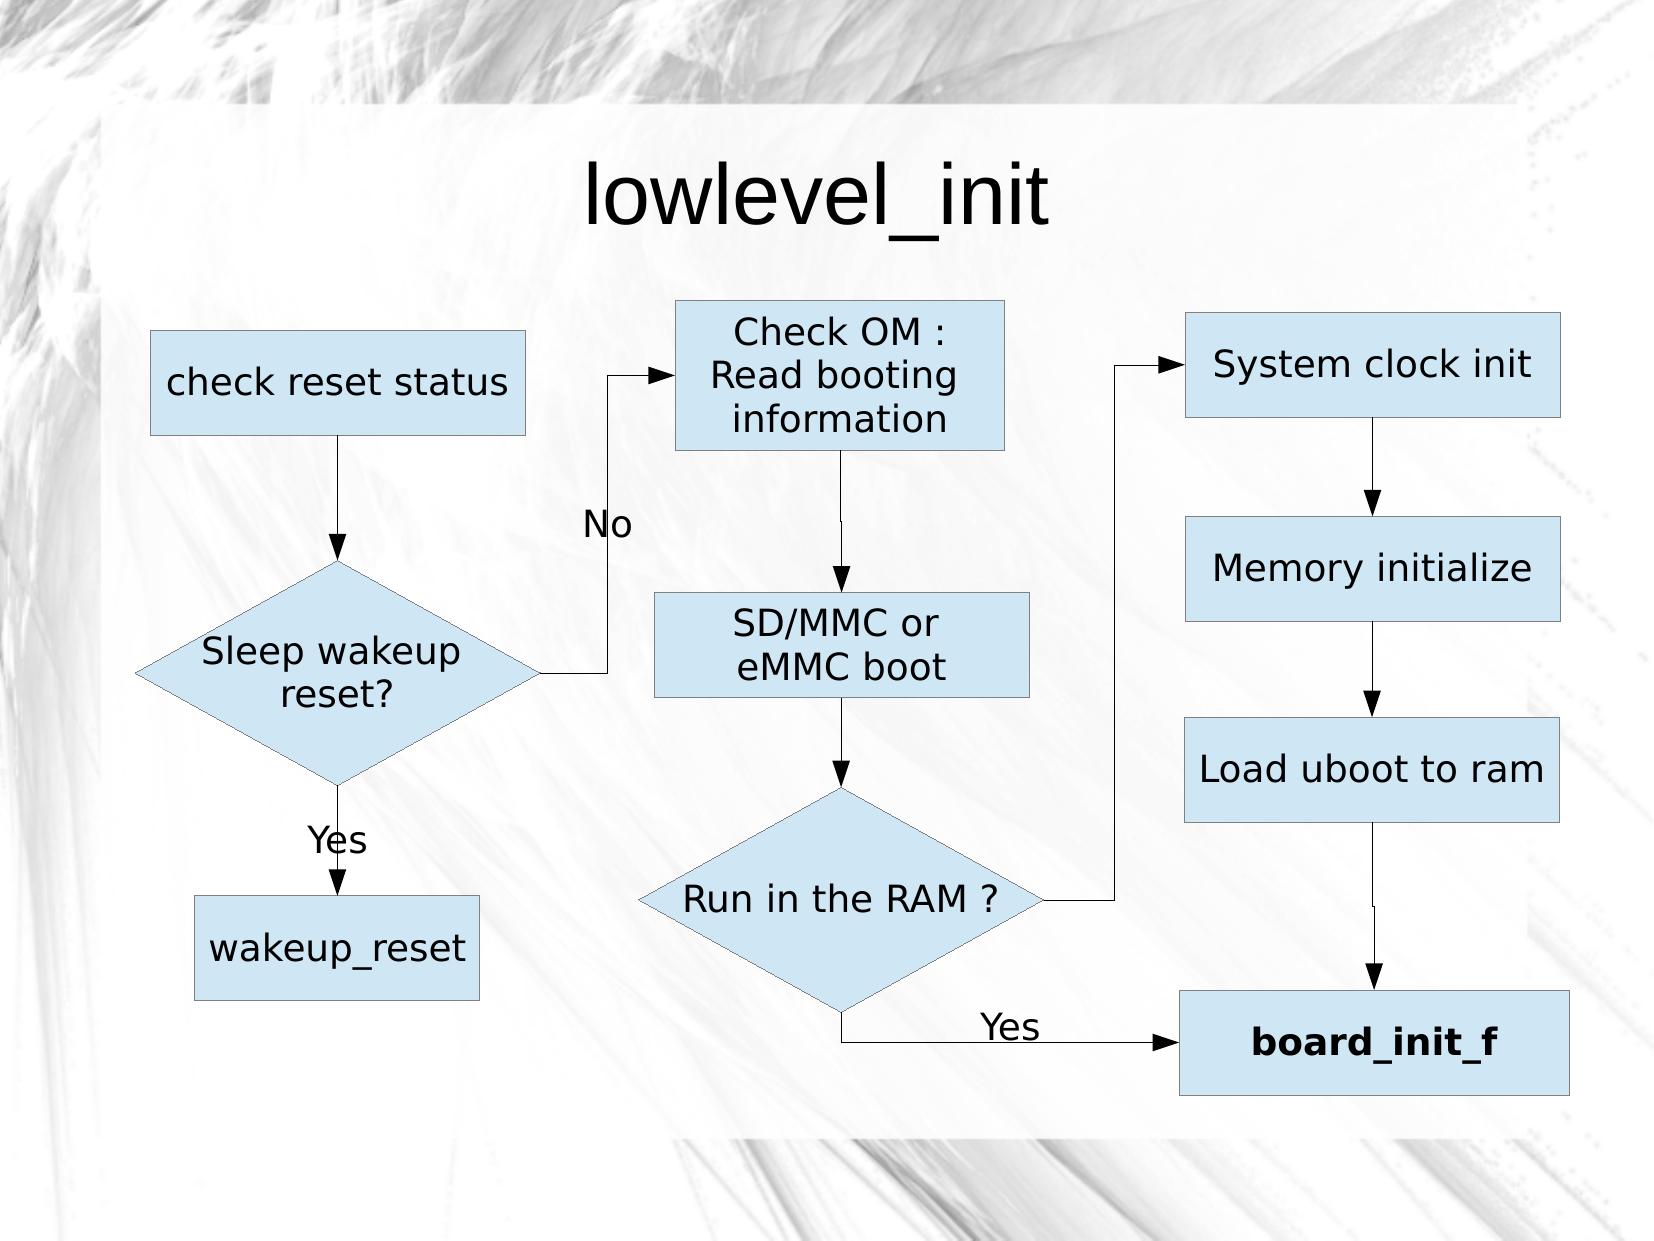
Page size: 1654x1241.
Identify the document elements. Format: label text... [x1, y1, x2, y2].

text_box Check OM : Read booting information [675, 300, 1005, 451]
text_box wakeup_reset [194, 895, 480, 1001]
text_box board_init_f [1179, 990, 1570, 1096]
text_box Load uboot to ram [1184, 717, 1560, 823]
picture [0, 0, 1654, 1241]
text_box SD/MMC or eMMC boot [654, 592, 1030, 698]
text_box check reset status [150, 330, 526, 436]
title lowlevel_init [133, 135, 1501, 256]
text_box System clock init [1185, 312, 1561, 418]
text_box Run in the RAM ? [638, 787, 1044, 1013]
text_box Sleep wakeup reset? [135, 560, 541, 786]
text_box Memory initialize [1185, 516, 1561, 622]
